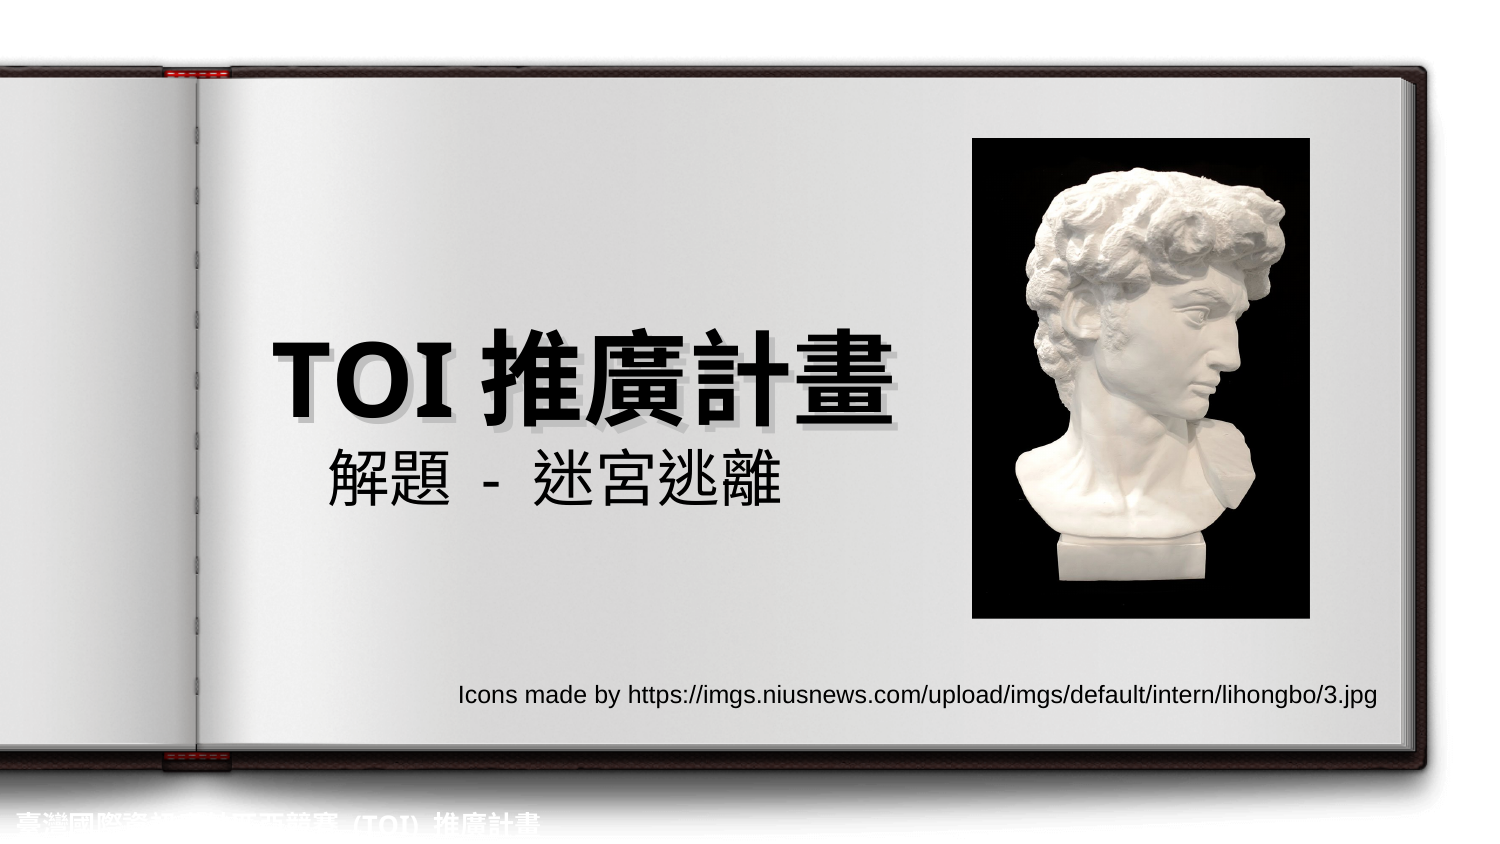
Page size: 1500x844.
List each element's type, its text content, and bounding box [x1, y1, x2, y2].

title TOI推廣計畫 解題 - 迷宮逃離 [255, 262, 929, 565]
text_box Icons made by https://imgs.niusnews.com/upload/imgs/default/intern/lihongbo/3.jpg [442, 673, 1430, 745]
picture [0, 0, 1500, 844]
